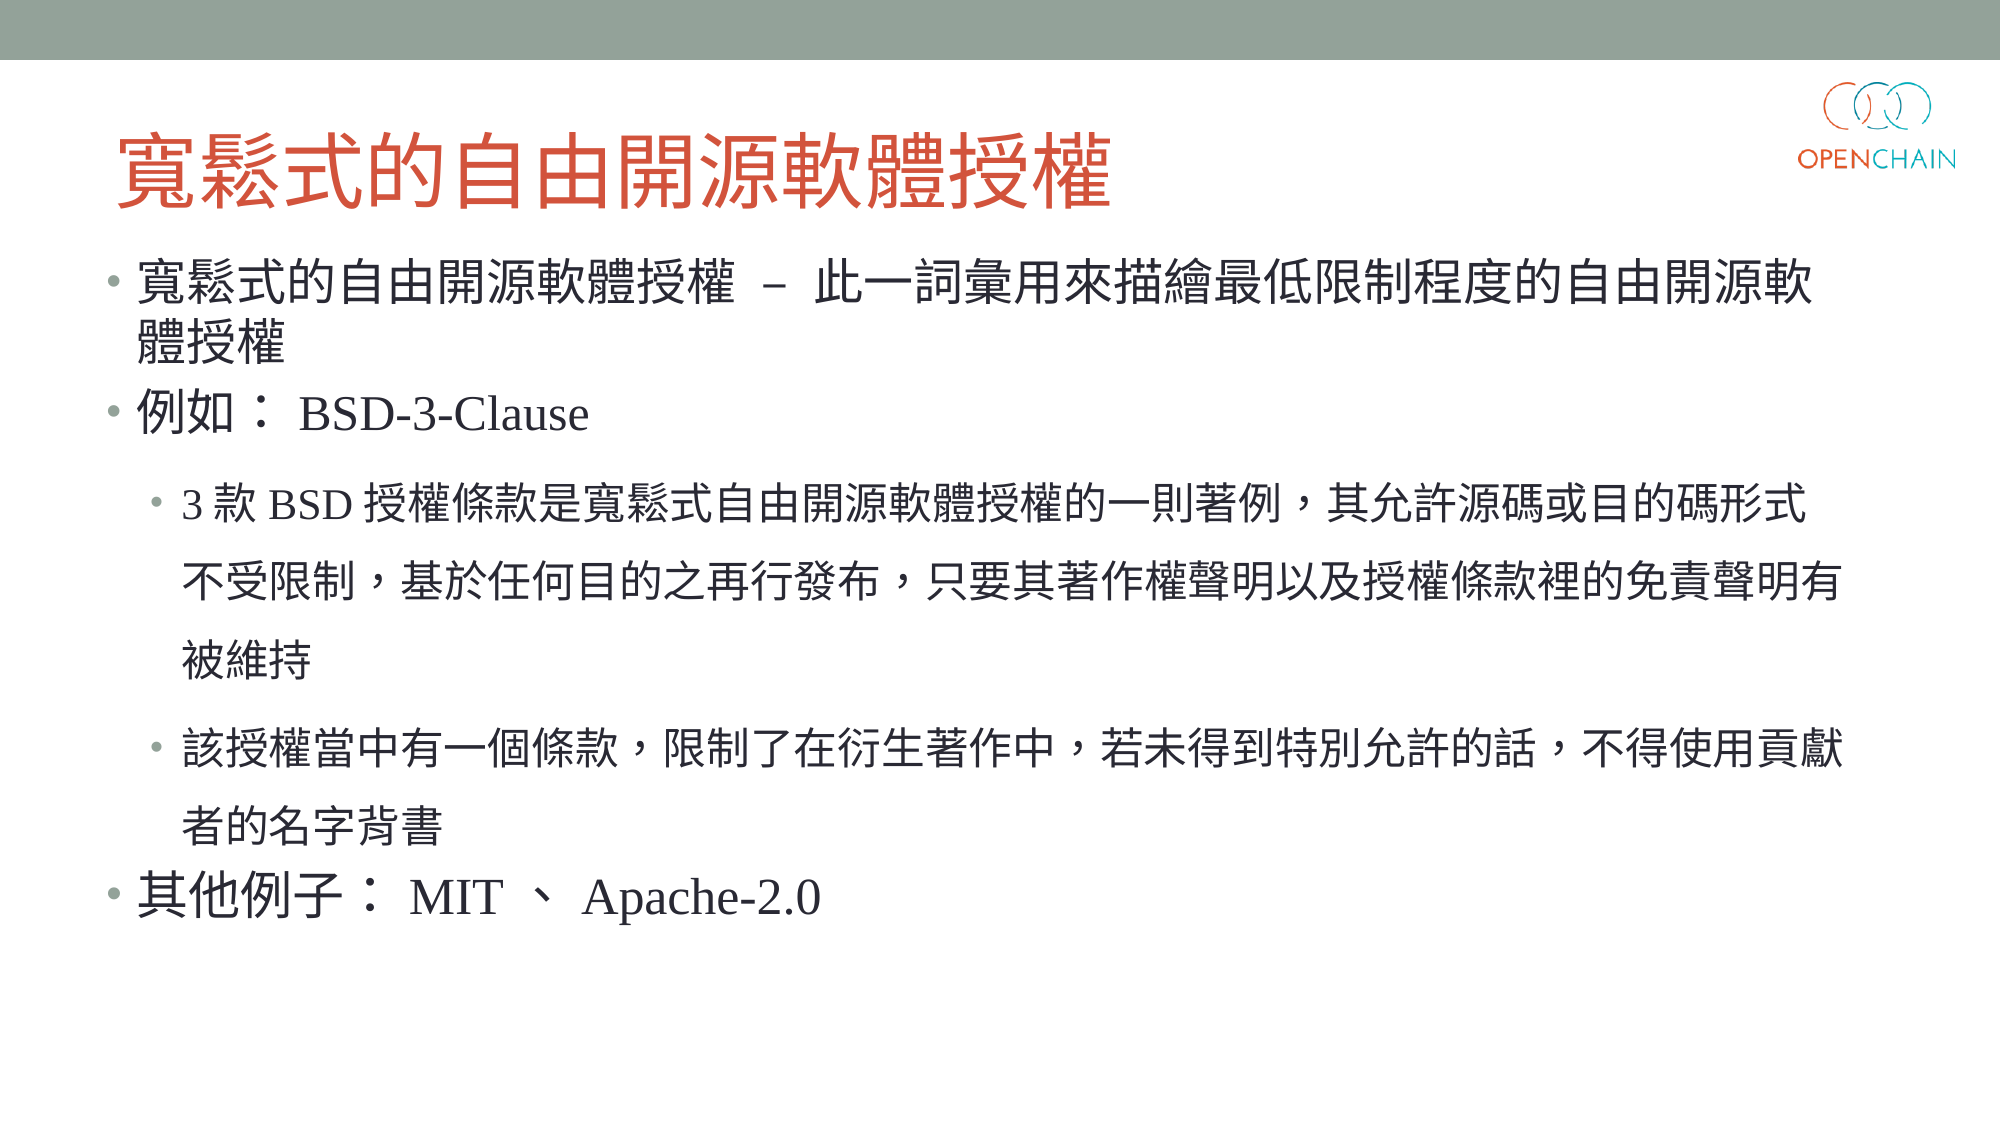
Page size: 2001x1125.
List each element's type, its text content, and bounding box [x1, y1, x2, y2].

title 寬鬆式的自由開源軟體授權 [99, 87, 1900, 250]
picture [1798, 82, 1955, 169]
list 寬鬆式的自由開源軟體授權 – 此一詞彙用來描繪最低限制程度的自由開源軟體授權 例如：BSD-3-Clause 3款BSD授權條款是寬鬆式自由開源軟體授權的一則著例，其允許源碼或目的碼形式不受限制，基於任何目的之再行發布，只要其著作權聲明以及授權條款裡的免責聲明有被維持 該授權當中有一個條款，限制了在衍生著作中，若未得到特別允許的話，不得使用貢獻者的名字背書 其他例子：MIT、Apache-2.0 [91, 243, 1863, 1093]
